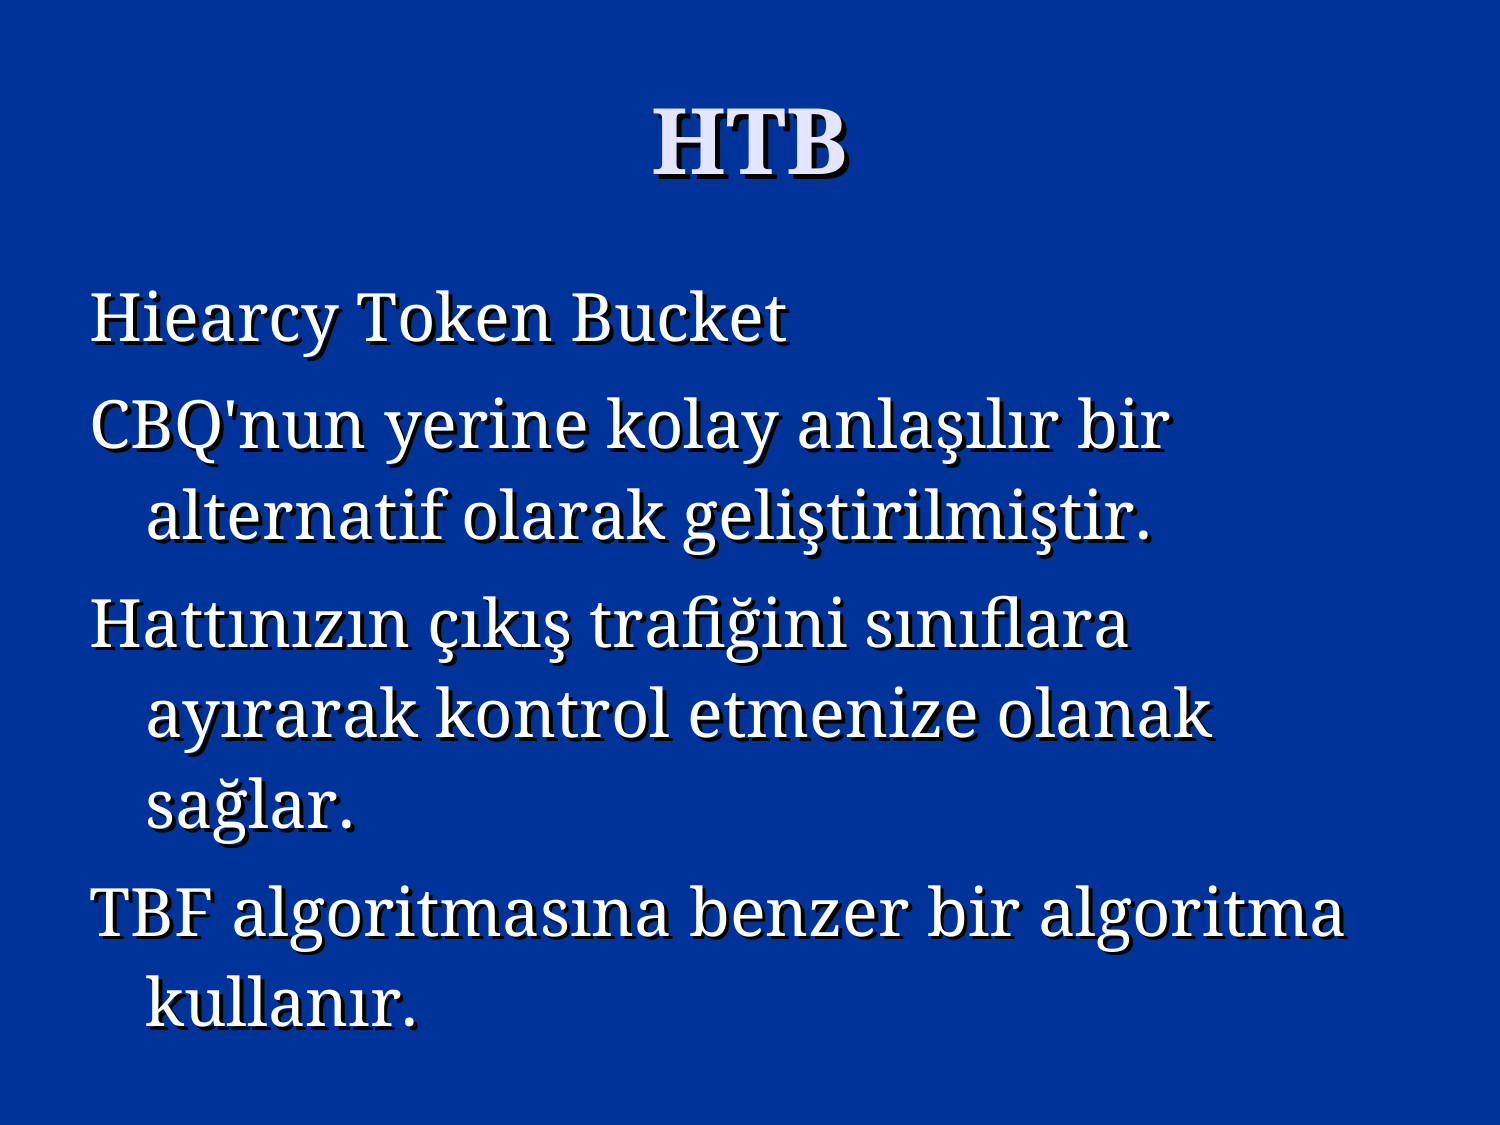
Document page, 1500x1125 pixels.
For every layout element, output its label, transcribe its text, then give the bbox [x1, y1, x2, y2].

title HTB [75, 45, 1426, 233]
list Hiearcy Token Bucket CBQ'nun yerine kolay anlaşılır bir alternatif olarak geliştirilmiştir. Hattınızın çıkış trafiğini sınıflara ayırarak kontrol etmenize olanak sağlar. TBF algoritmasına benzer bir algoritma kullanır. [75, 262, 1426, 1006]
